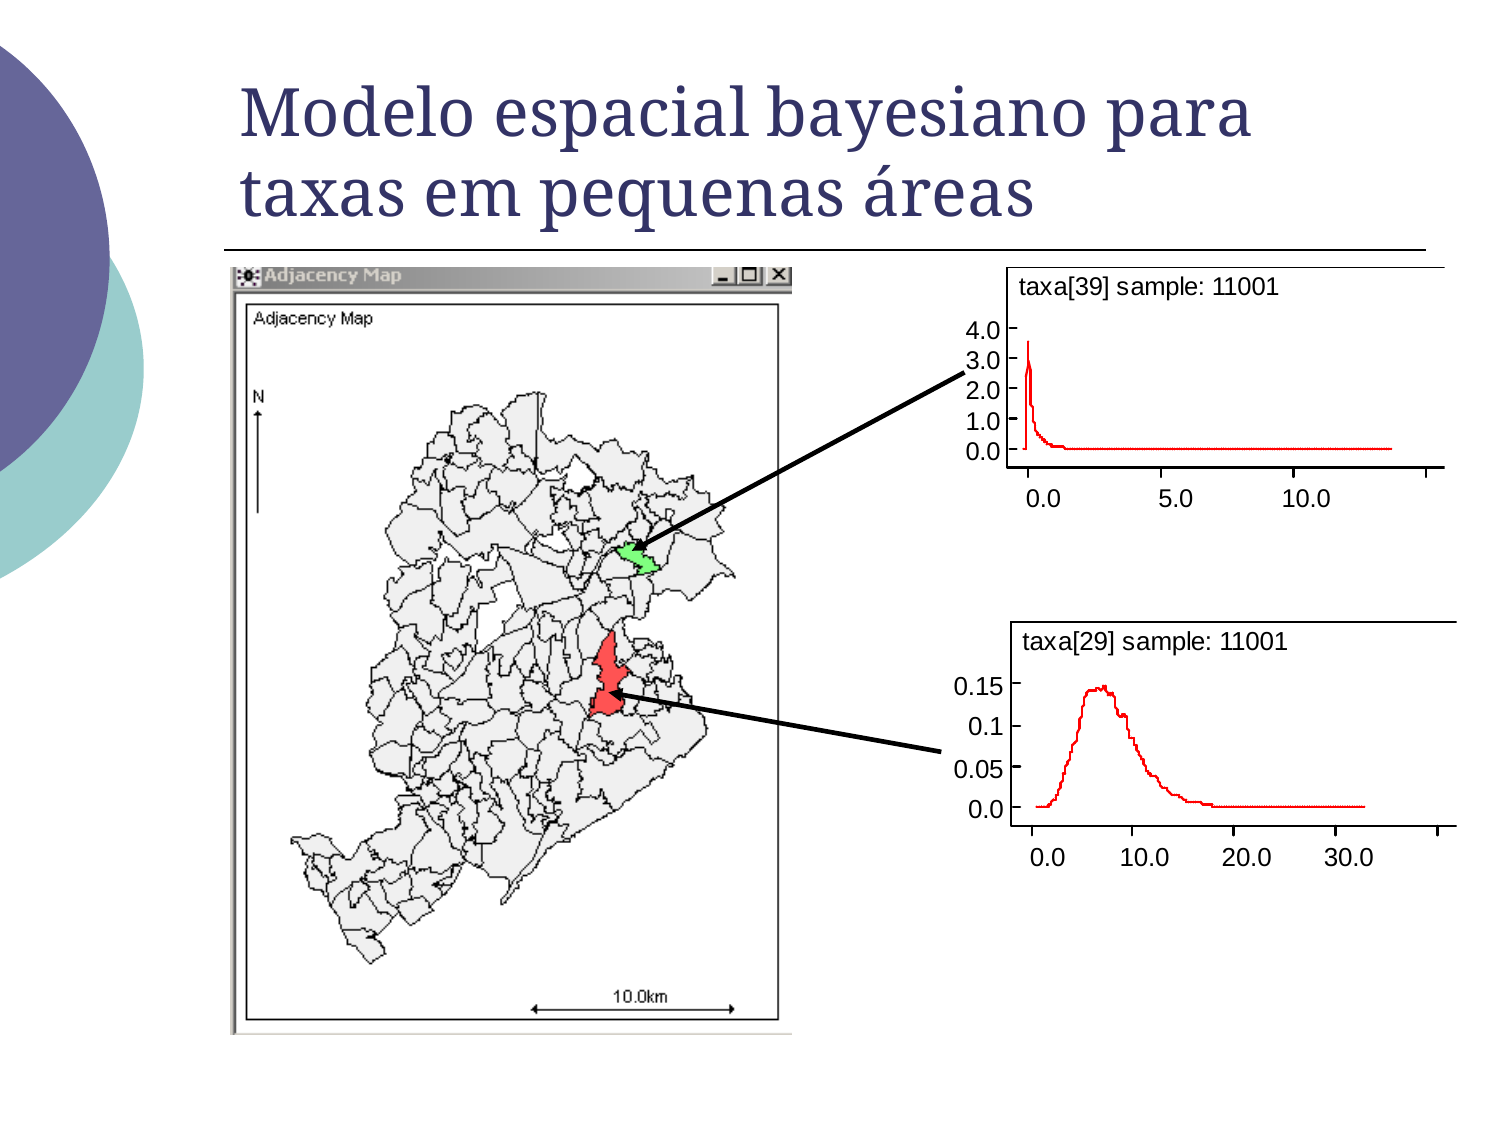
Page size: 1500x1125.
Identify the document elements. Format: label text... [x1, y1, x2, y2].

chart [832, 621, 1459, 935]
title Modelo espacial bayesiano para taxas em pequenas áreas [224, 49, 1325, 237]
picture [230, 267, 792, 1035]
chart [832, 267, 1447, 575]
